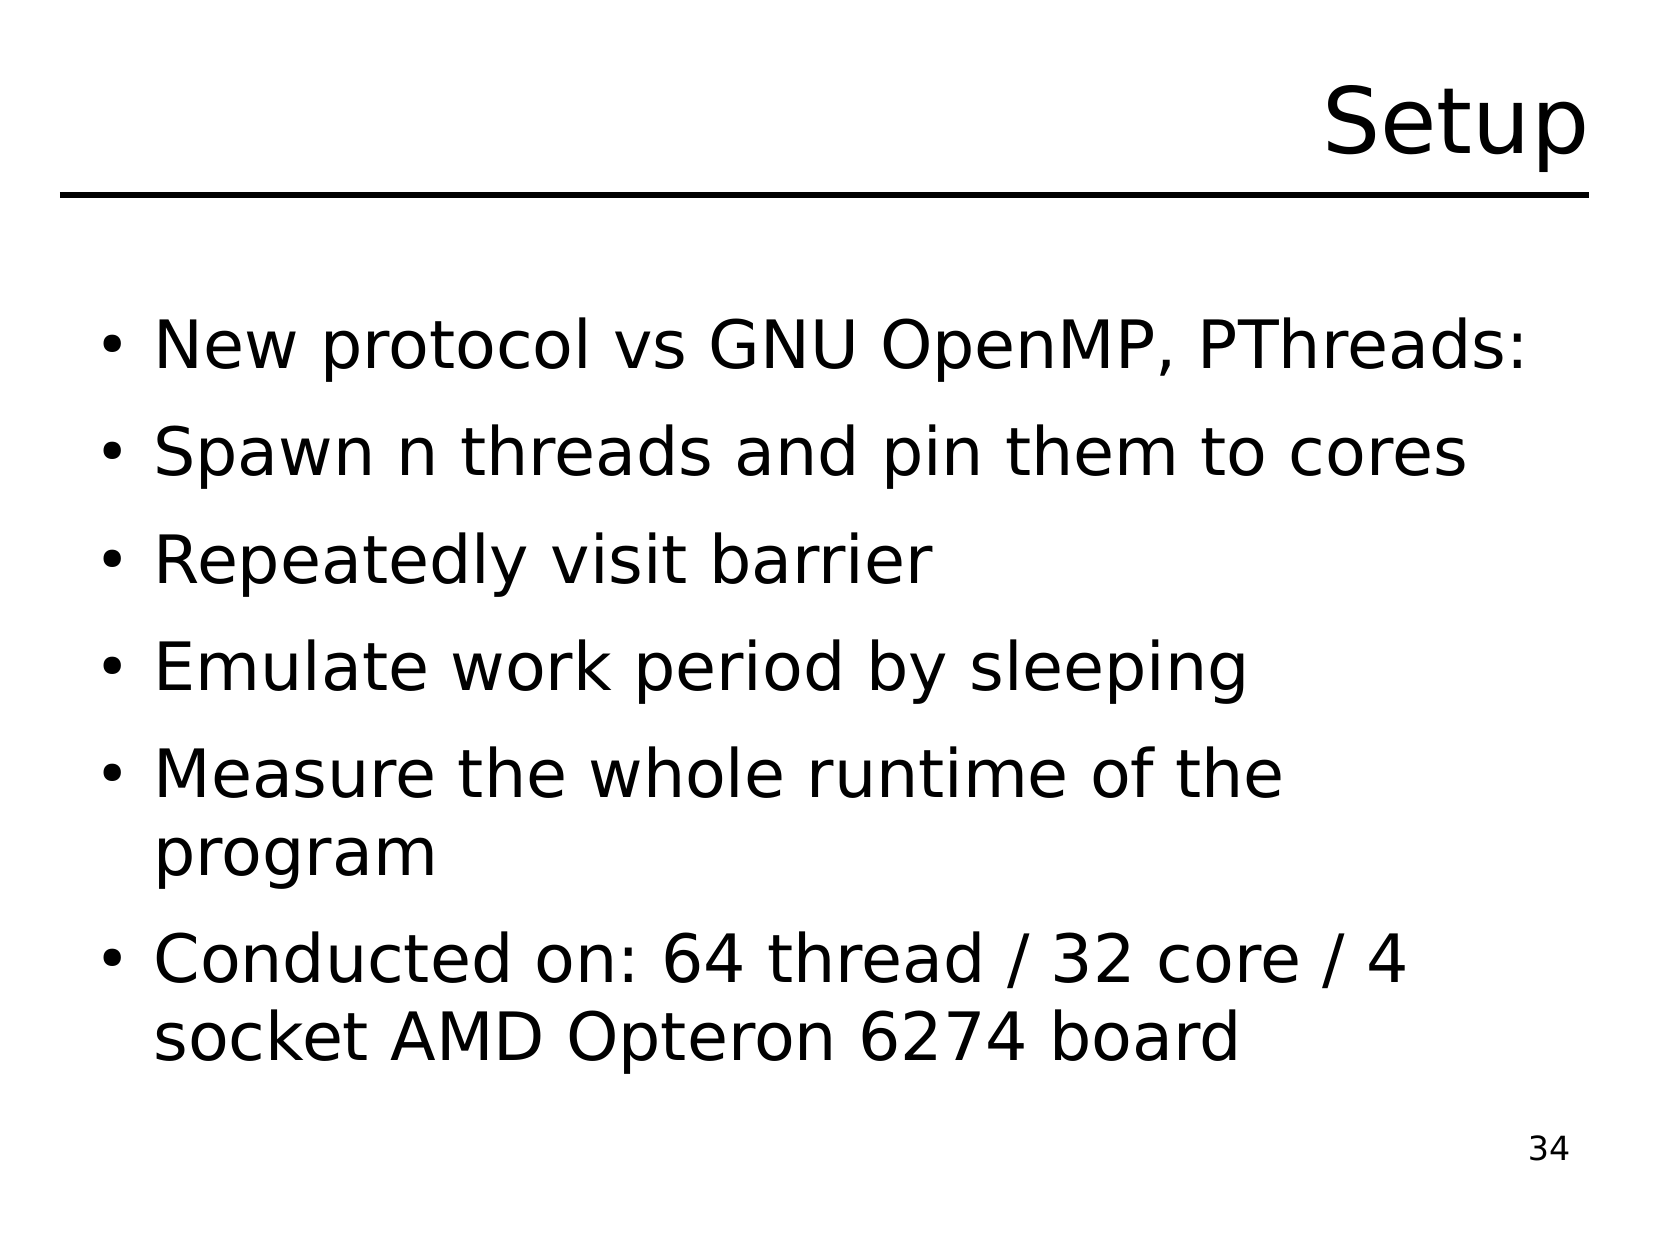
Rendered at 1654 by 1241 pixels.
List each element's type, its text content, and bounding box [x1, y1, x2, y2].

list New protocol vs GNU OpenMP, PThreads: Spawn n threads and pin them to cores Repeatedly visit barrier Emulate work period by sleeping Measure the whole runtime of the program Conducted on: 64 thread / 32 core / 4 socket AMD Opteron 6274 board [82, 306, 1571, 1111]
title Setup [101, 17, 1590, 226]
